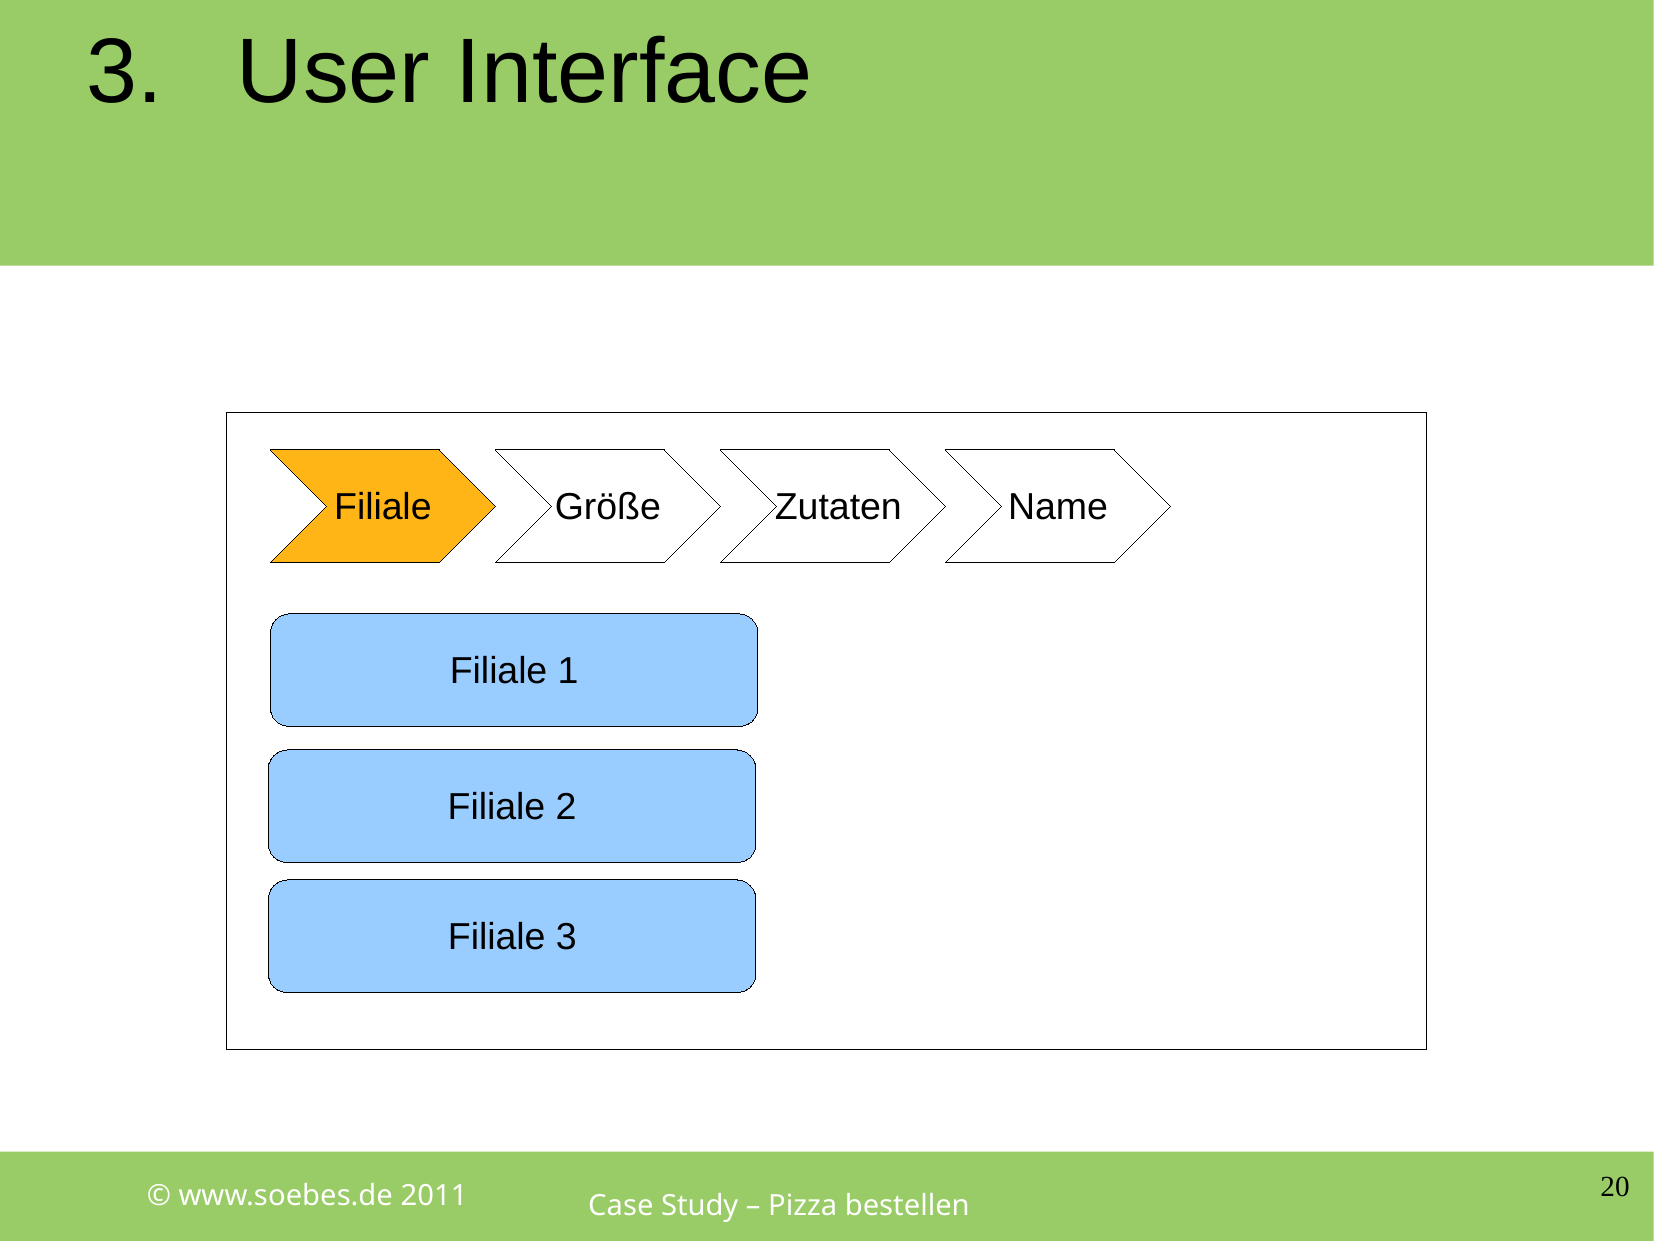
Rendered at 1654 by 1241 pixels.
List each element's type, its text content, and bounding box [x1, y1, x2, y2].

text_box Filiale 1 [270, 613, 758, 727]
list [37, 272, 1613, 1091]
text_box Name [945, 449, 1171, 563]
text_box Filiale 3 [268, 879, 756, 993]
text_box Filiale 2 [268, 749, 756, 863]
text_box Filiale [270, 449, 496, 563]
text_box Größe [495, 449, 721, 563]
text_box Zutaten [720, 449, 946, 563]
title 3. User Interface [86, 17, 1576, 226]
